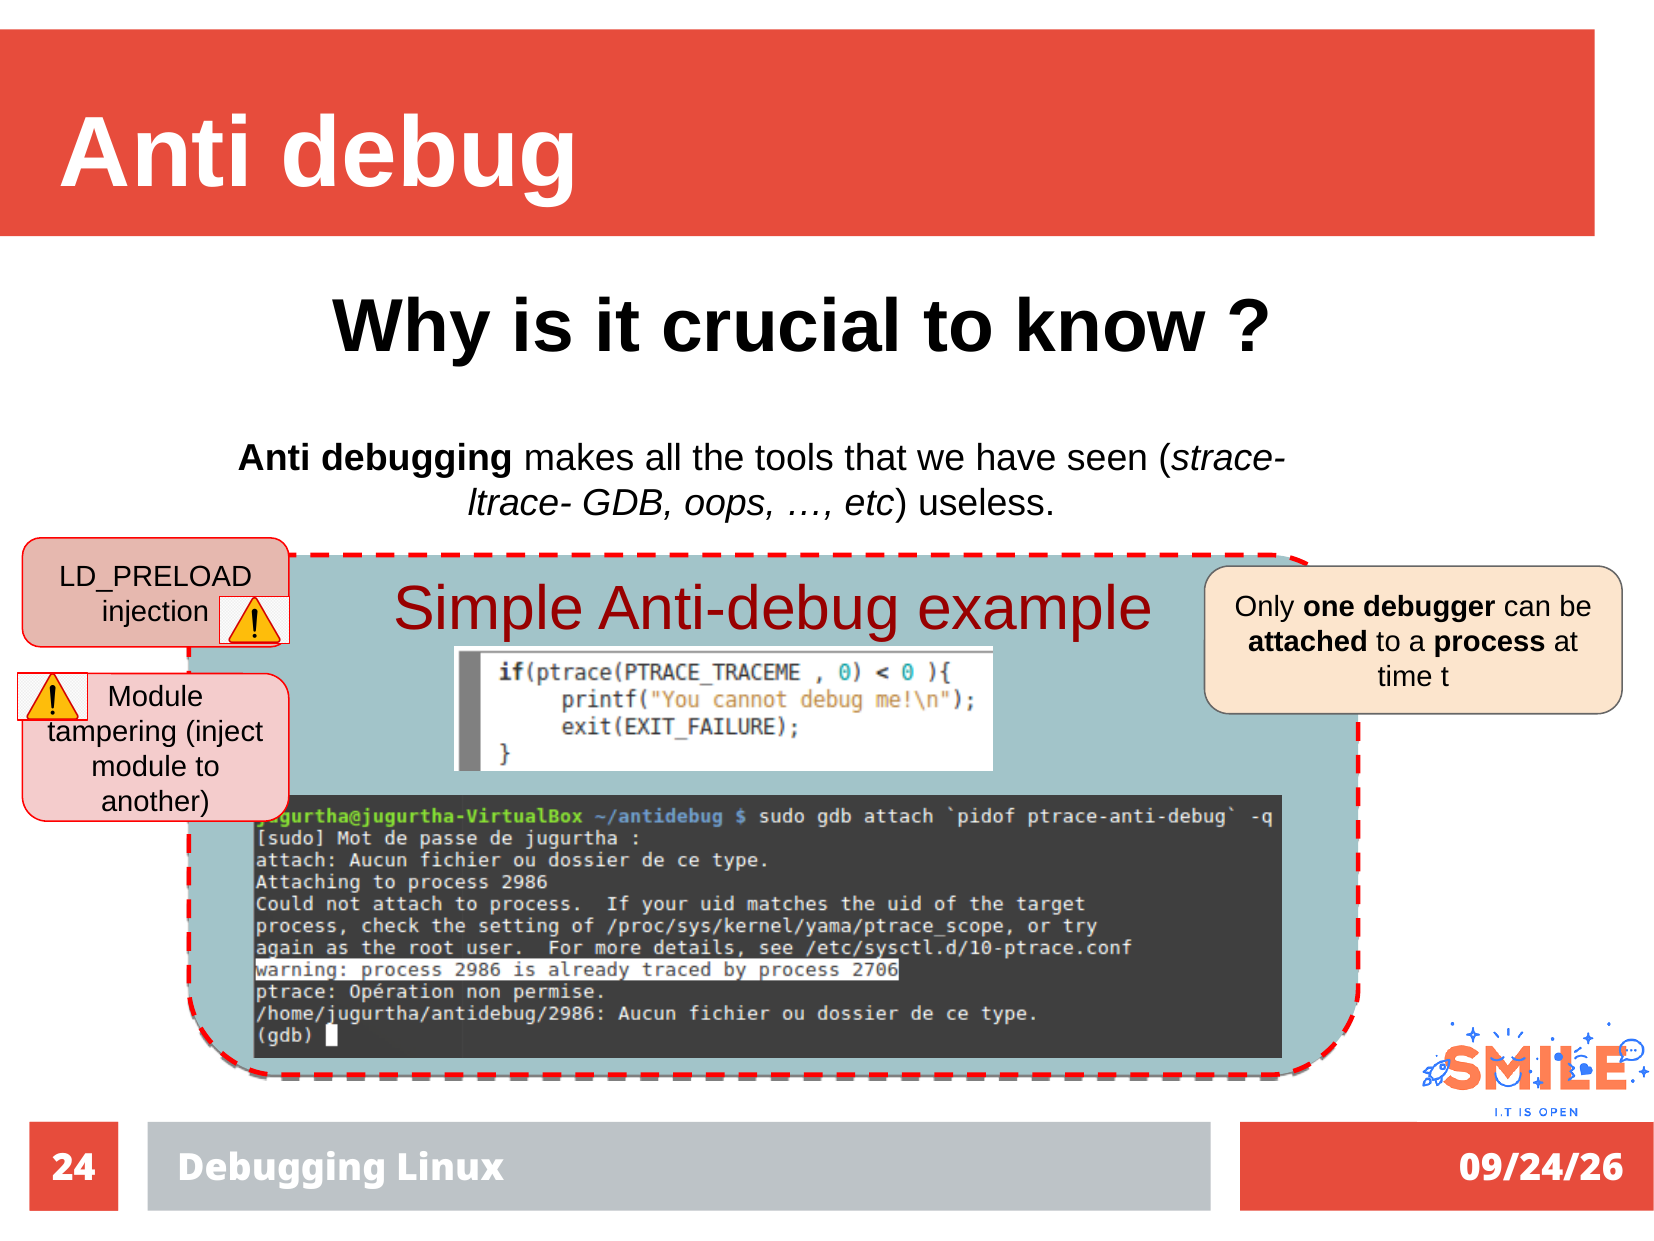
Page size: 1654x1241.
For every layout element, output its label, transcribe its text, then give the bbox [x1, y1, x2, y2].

text_box Anti debug [536, 142, 559, 176]
text_box Why is it crucial to know ? [188, 269, 1418, 386]
text_box Module tampering (inject module to another) [22, 673, 289, 822]
text_box Only one debugger can be attached to a process at time t [1204, 566, 1623, 714]
picture [1417, 1019, 1653, 1122]
text_box Anti debug [58, 58, 1595, 207]
picture [18, 673, 87, 720]
picture [253, 795, 1282, 1058]
text_box Simple Anti-debug example [188, 555, 1359, 1075]
text_box LD_PRELOAD injection [22, 537, 289, 647]
picture [220, 597, 289, 643]
text_box Anti debugging makes all the tools that we have seen (strace- ltrace- GDB, oops, …, etc) useless. [212, 425, 1311, 528]
picture [454, 646, 993, 771]
